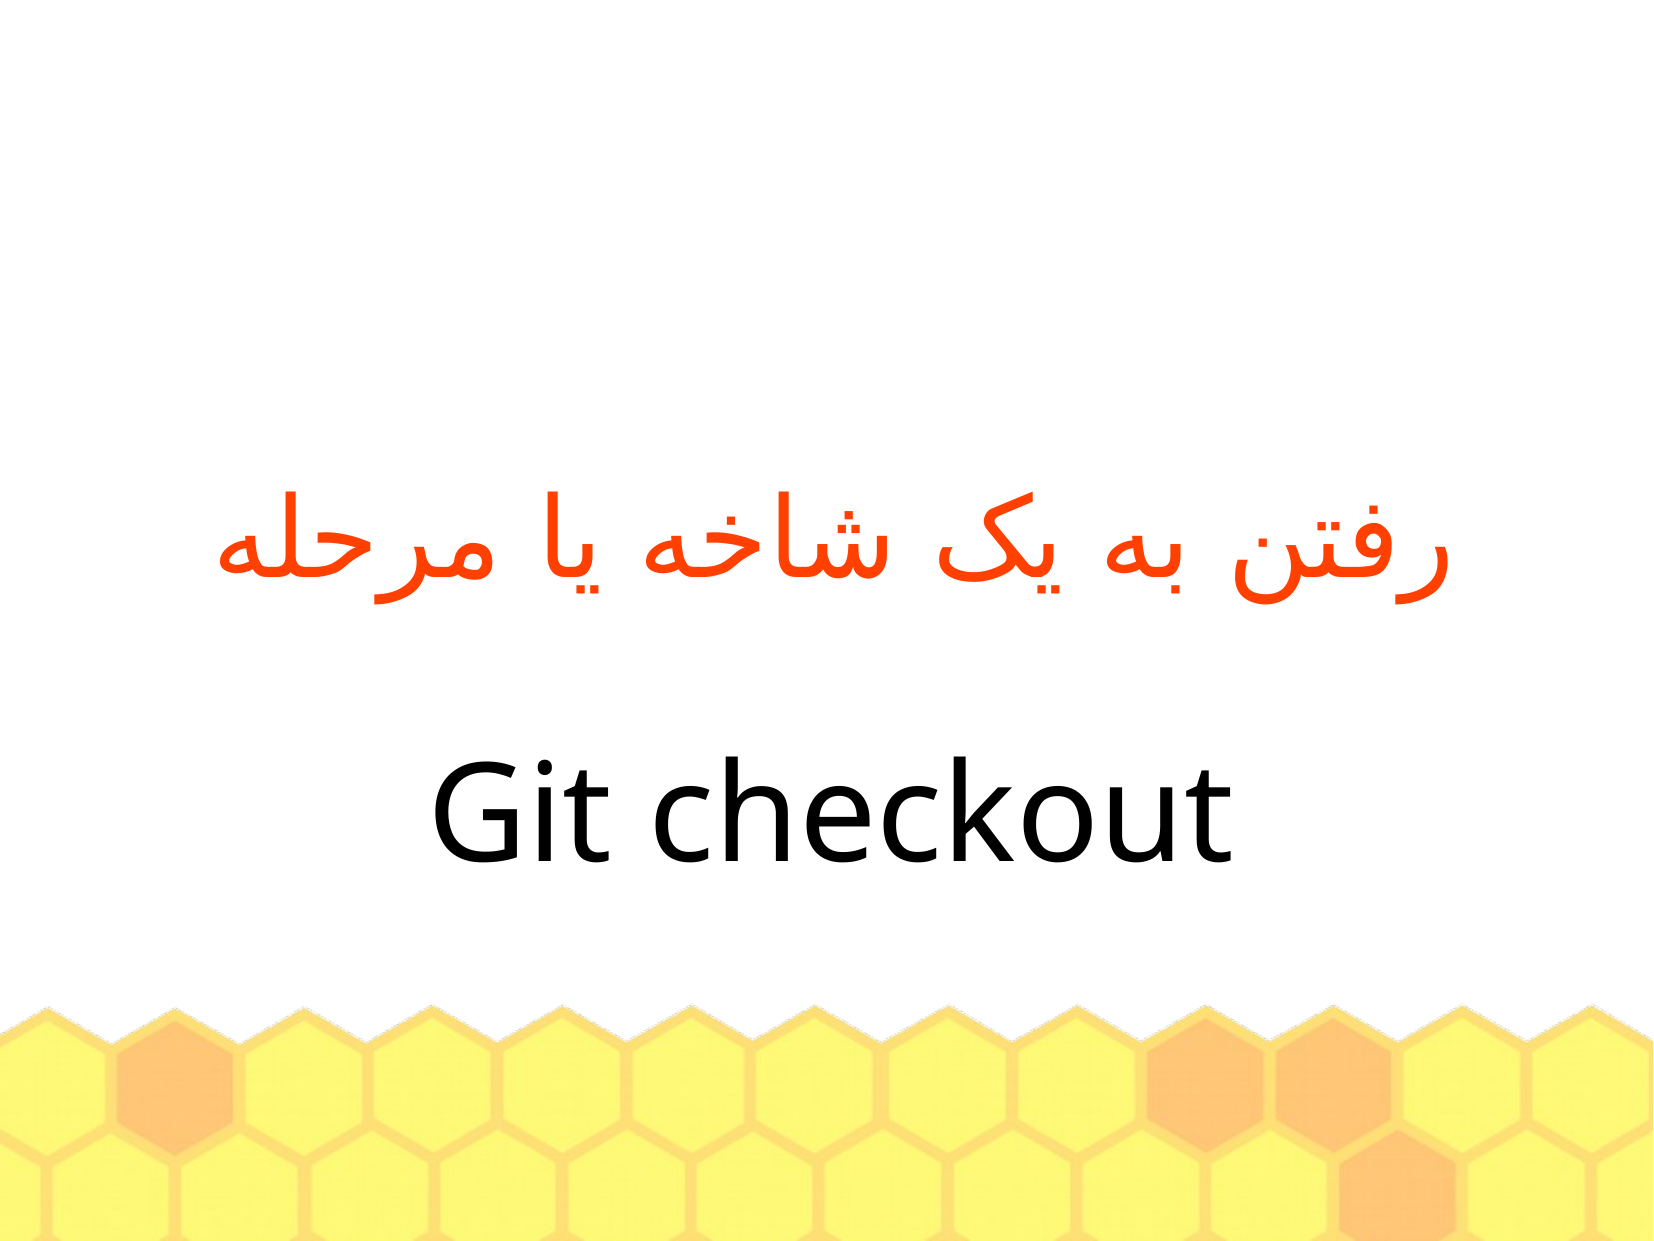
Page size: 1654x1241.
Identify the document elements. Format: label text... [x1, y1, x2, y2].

picture [0, 1001, 1654, 1241]
title رفتن به یک شاخه یا مرحله [90, 435, 1579, 643]
title Git checkout [86, 705, 1576, 913]
